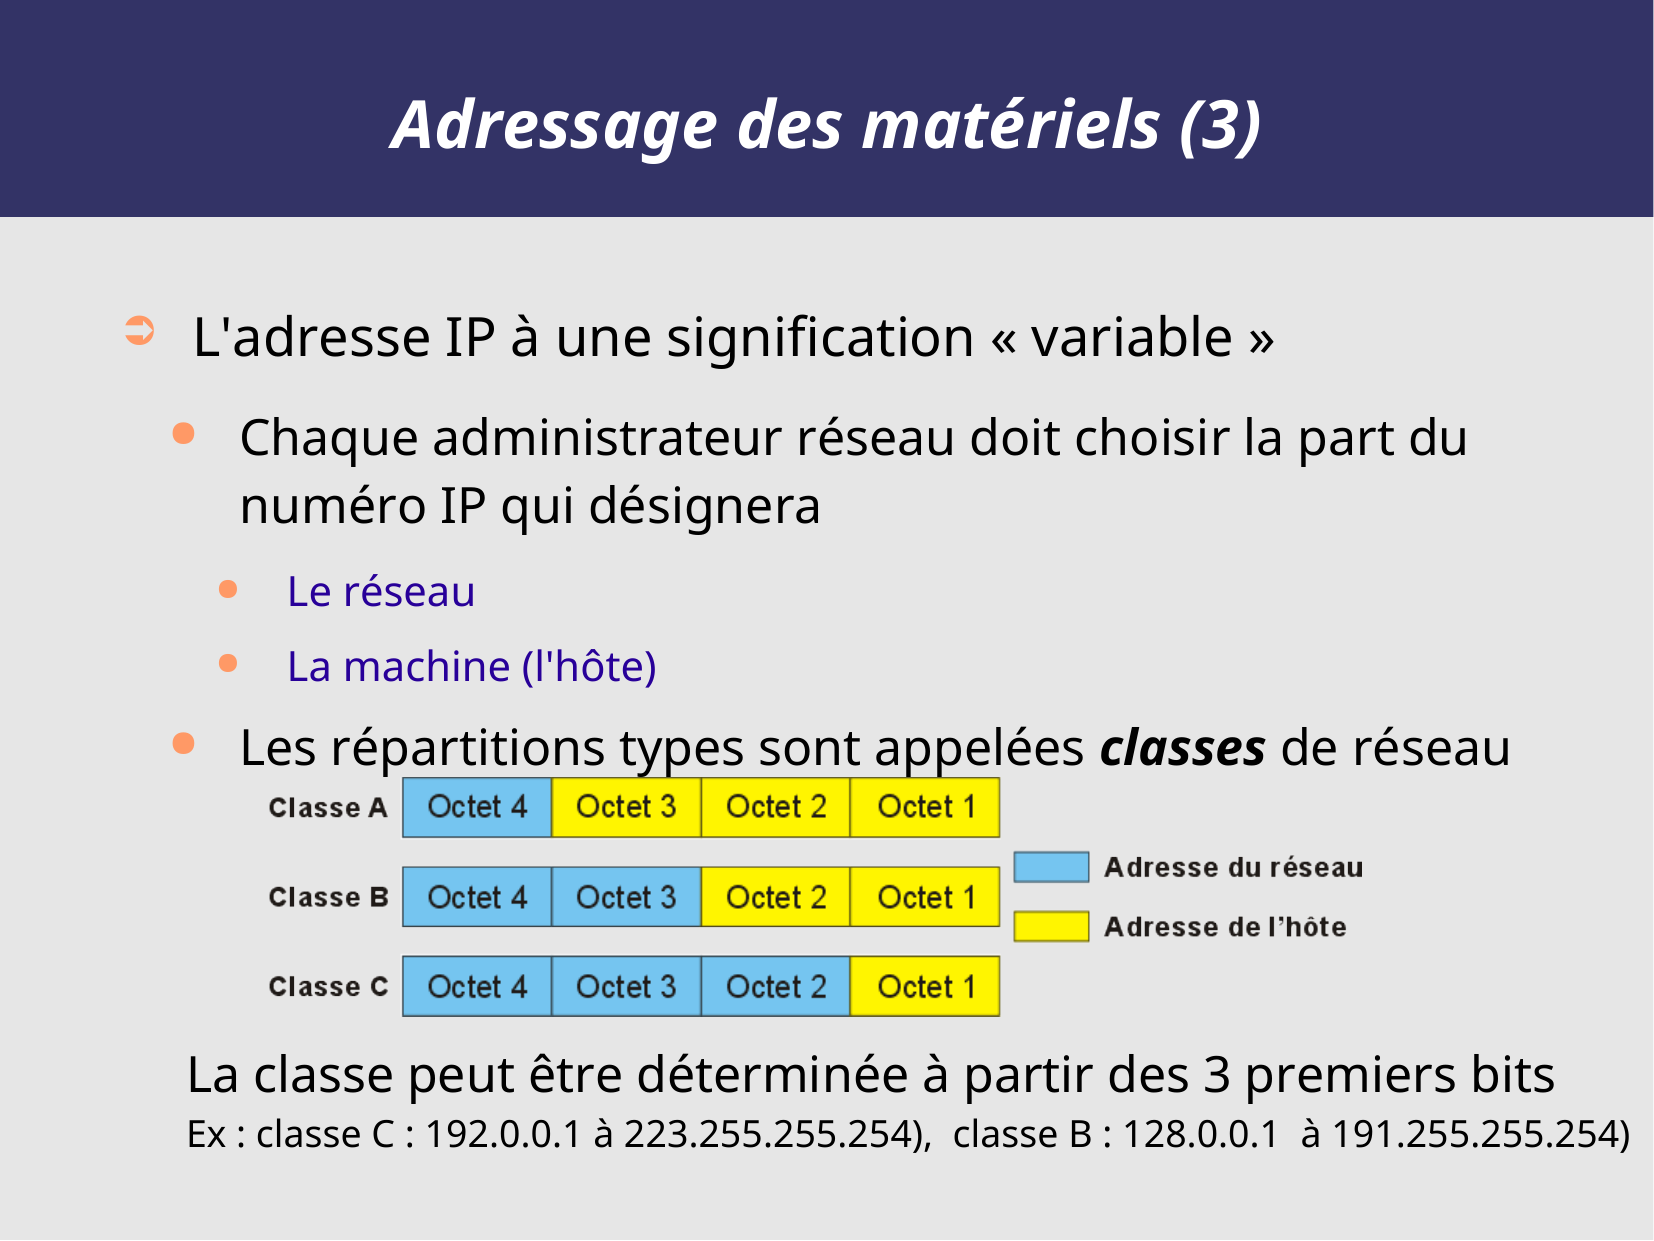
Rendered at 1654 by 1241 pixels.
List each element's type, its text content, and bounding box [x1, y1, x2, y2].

picture [268, 777, 1362, 1017]
title Adressage des matériels (3) [121, 19, 1534, 227]
list L'adresse IP à une signification « variable » Chaque administrateur réseau doit choisir la part du numéro IP qui désignera Le réseau La machine (l'hôte) Les répartitions types sont appelées classes de réseau [109, 298, 1563, 780]
text_box La classe peut être déterminée à partir des 3 premiers bits Ex : classe C : 192.0.0.1 à 223.255.255.254), classe B : 128.0.0.1 à 191.255.255.254) [126, 1039, 1654, 1165]
